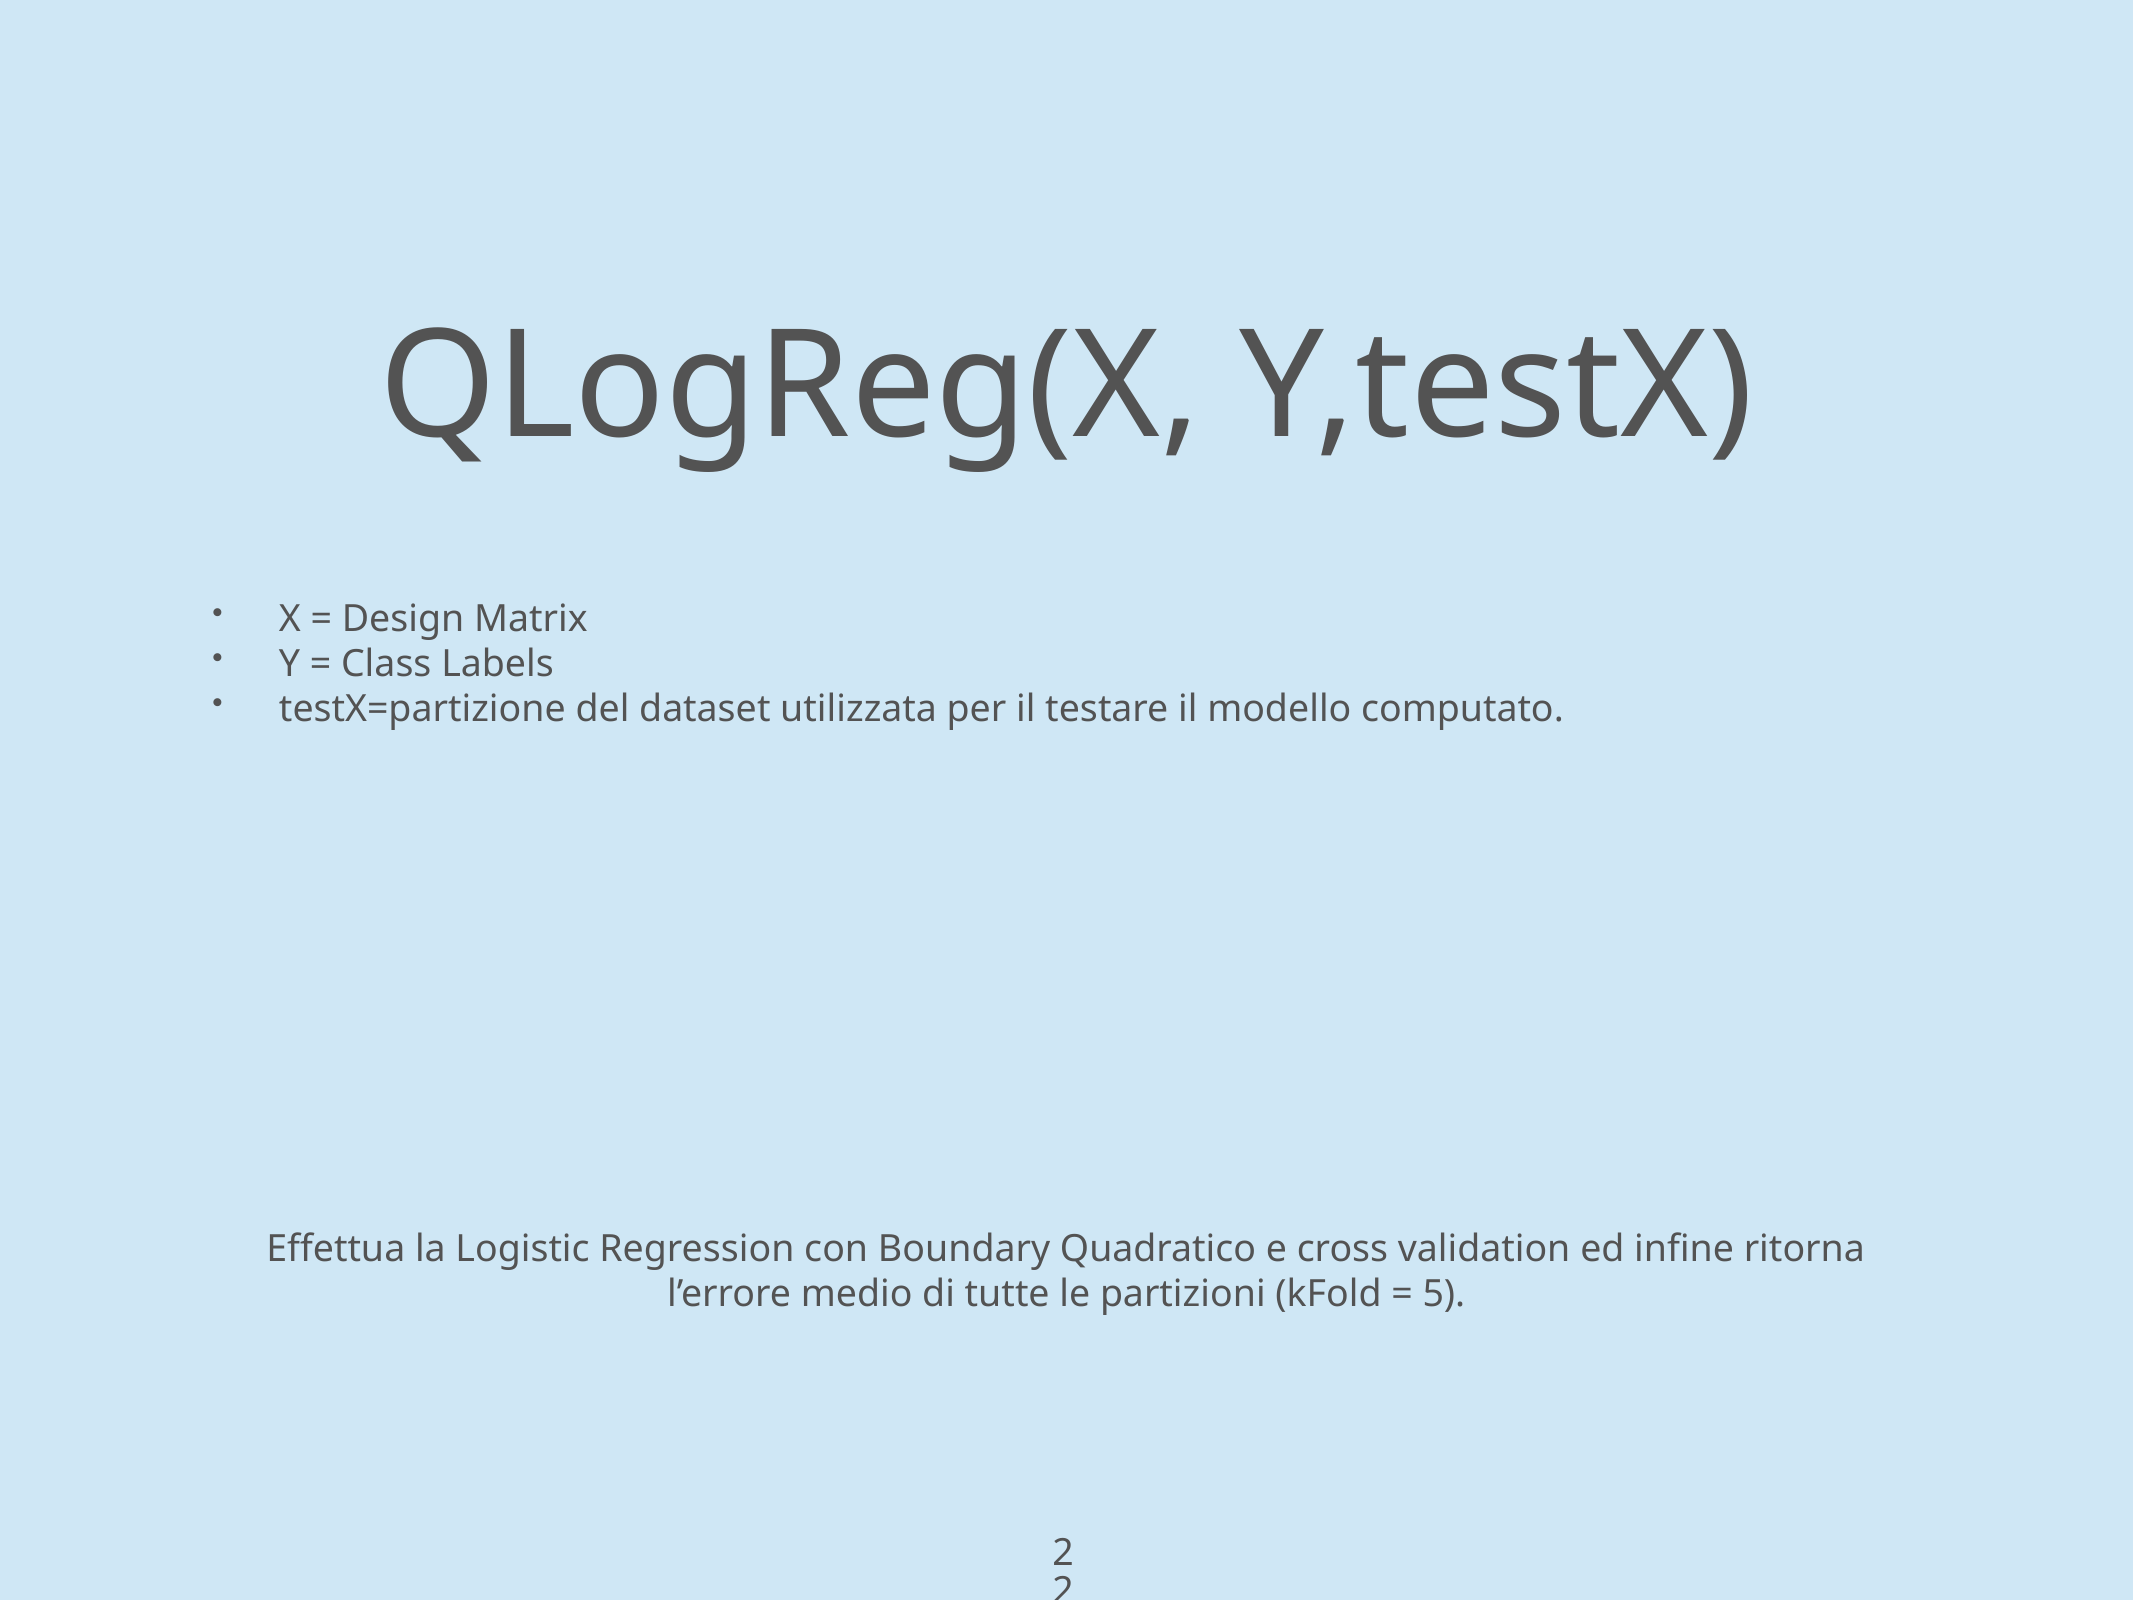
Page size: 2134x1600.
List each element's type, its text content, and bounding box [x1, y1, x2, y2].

slide_number <numero> [1037, 1520, 1094, 1580]
text_box Effettua la Logistic Regression con Boundary Quadratico e cross validation ed infine ritorna l’errore medio di tutte le partizioni (kFold = 5). [223, 1215, 1910, 1323]
text_box X = Design Matrix Y = Class Labels testX=partizione del dataset utilizzata per il testare il modello computato. [203, 585, 1930, 738]
title QLogReg(X, Y,testX) [58, 110, 2075, 642]
